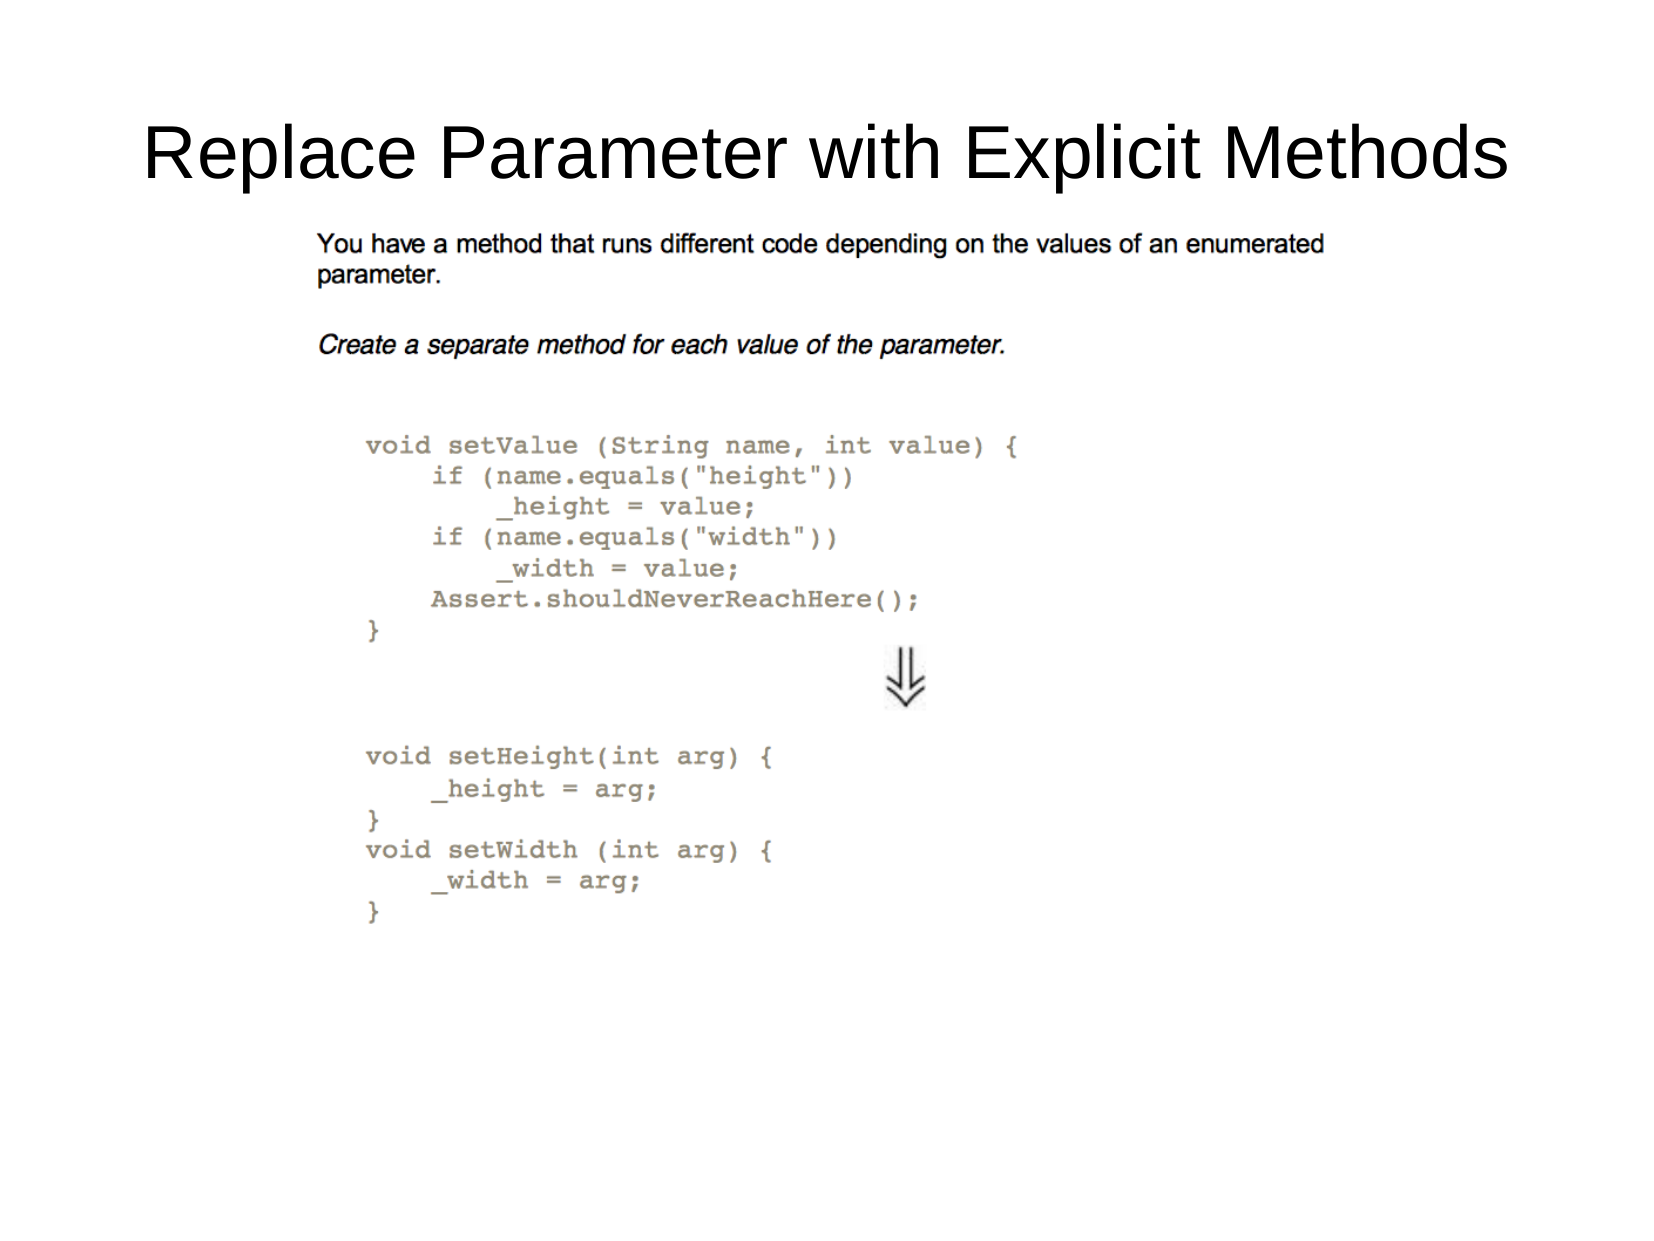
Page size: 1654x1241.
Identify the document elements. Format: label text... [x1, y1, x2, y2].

title Replace Parameter with Explicit Methods [82, 49, 1571, 257]
picture [303, 230, 1359, 945]
